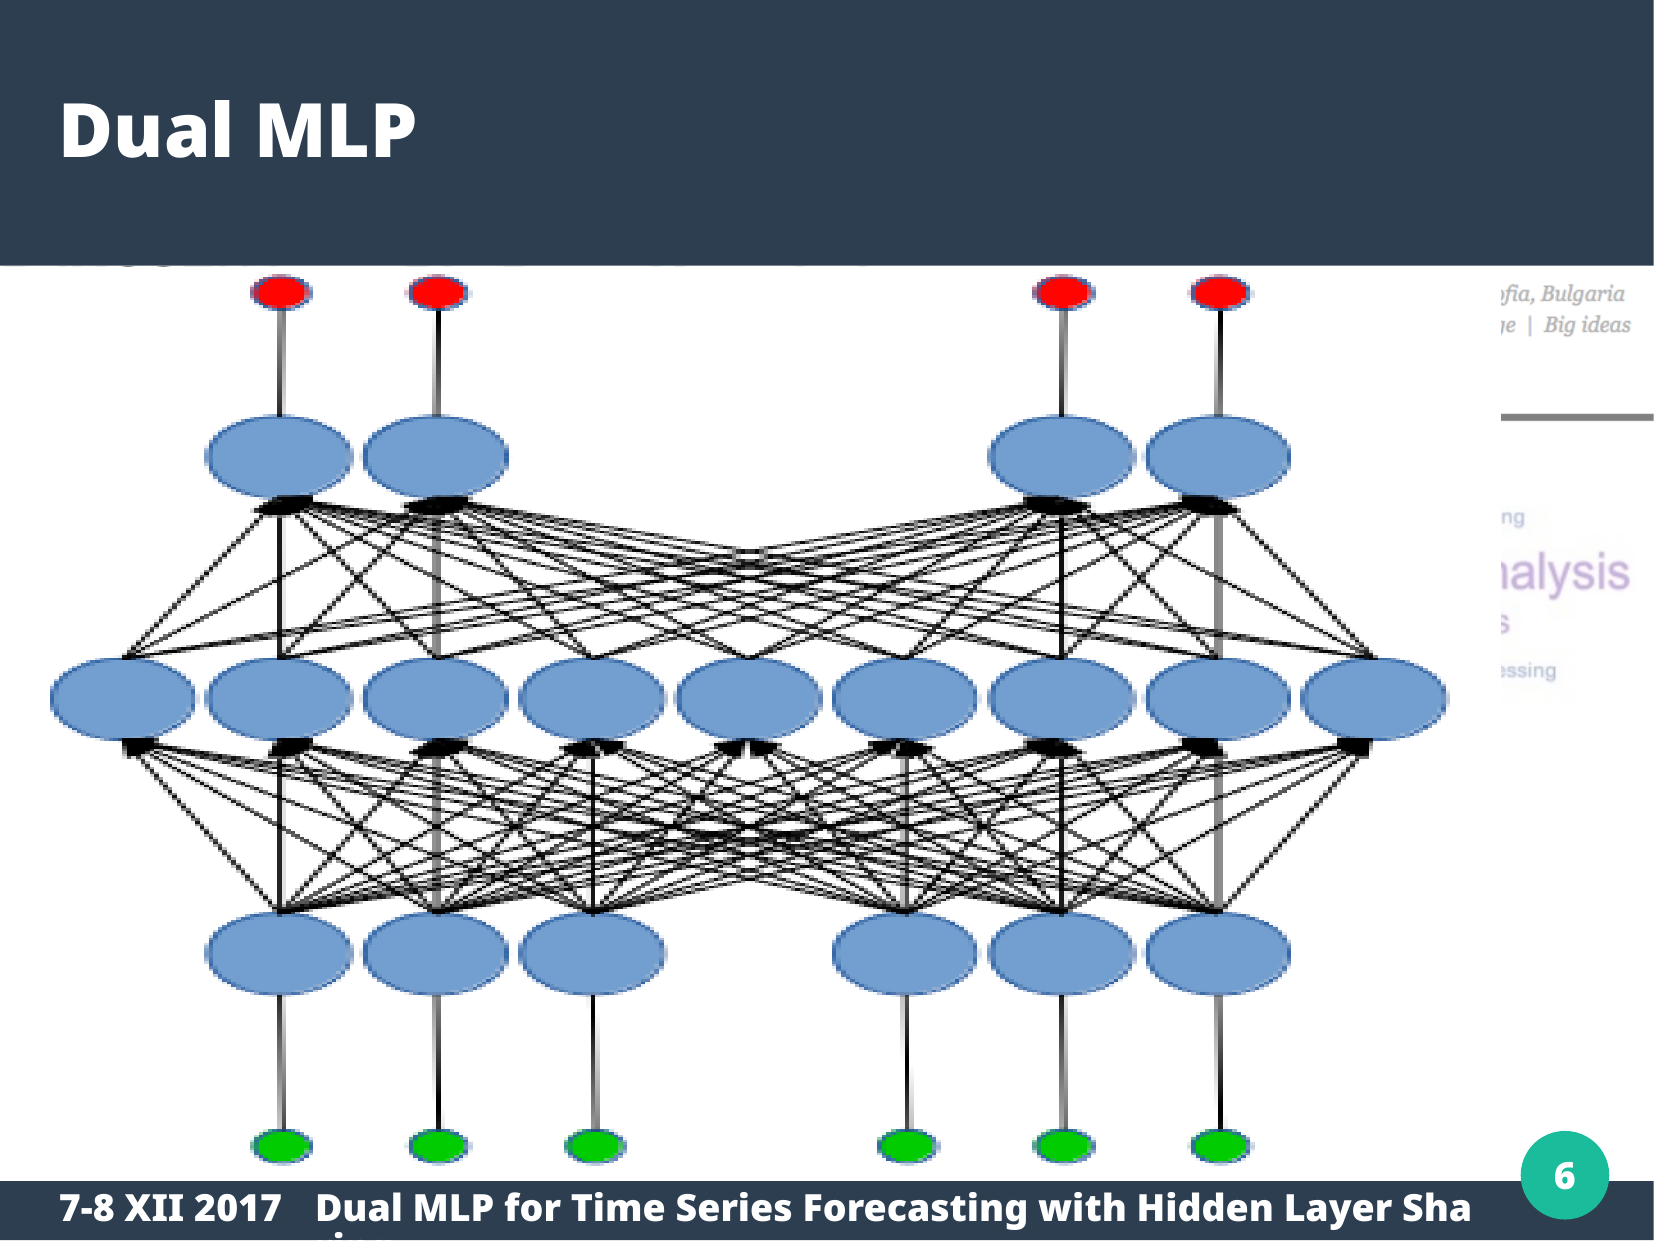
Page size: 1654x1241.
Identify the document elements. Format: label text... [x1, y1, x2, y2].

title Dual MLP [59, 49, 1595, 207]
picture [0, 266, 1654, 1174]
